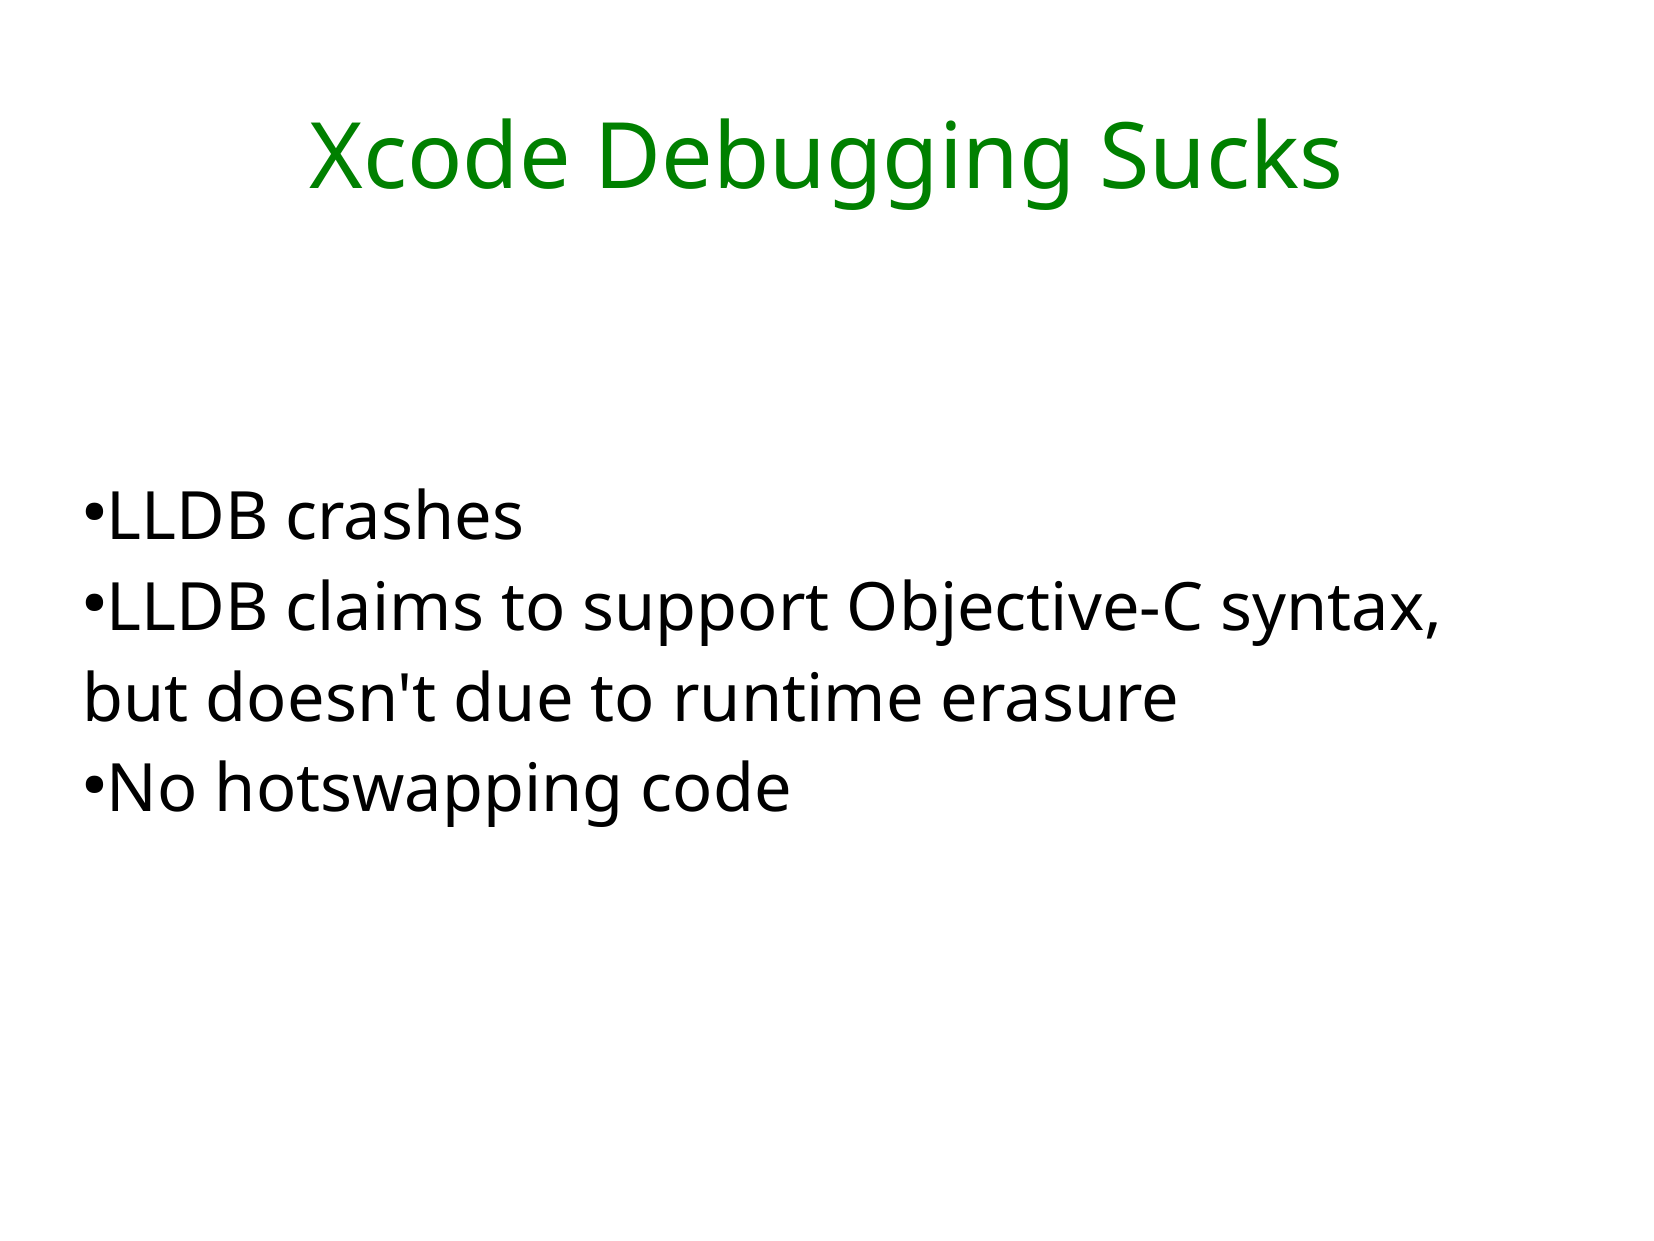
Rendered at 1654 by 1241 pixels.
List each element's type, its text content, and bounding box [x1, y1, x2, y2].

subtitle LLDB crashes LLDB claims to support Objective-C syntax, but doesn't due to runtime erasure No hotswapping code [82, 290, 1538, 1010]
title Xcode Debugging Sucks [82, 49, 1571, 257]
